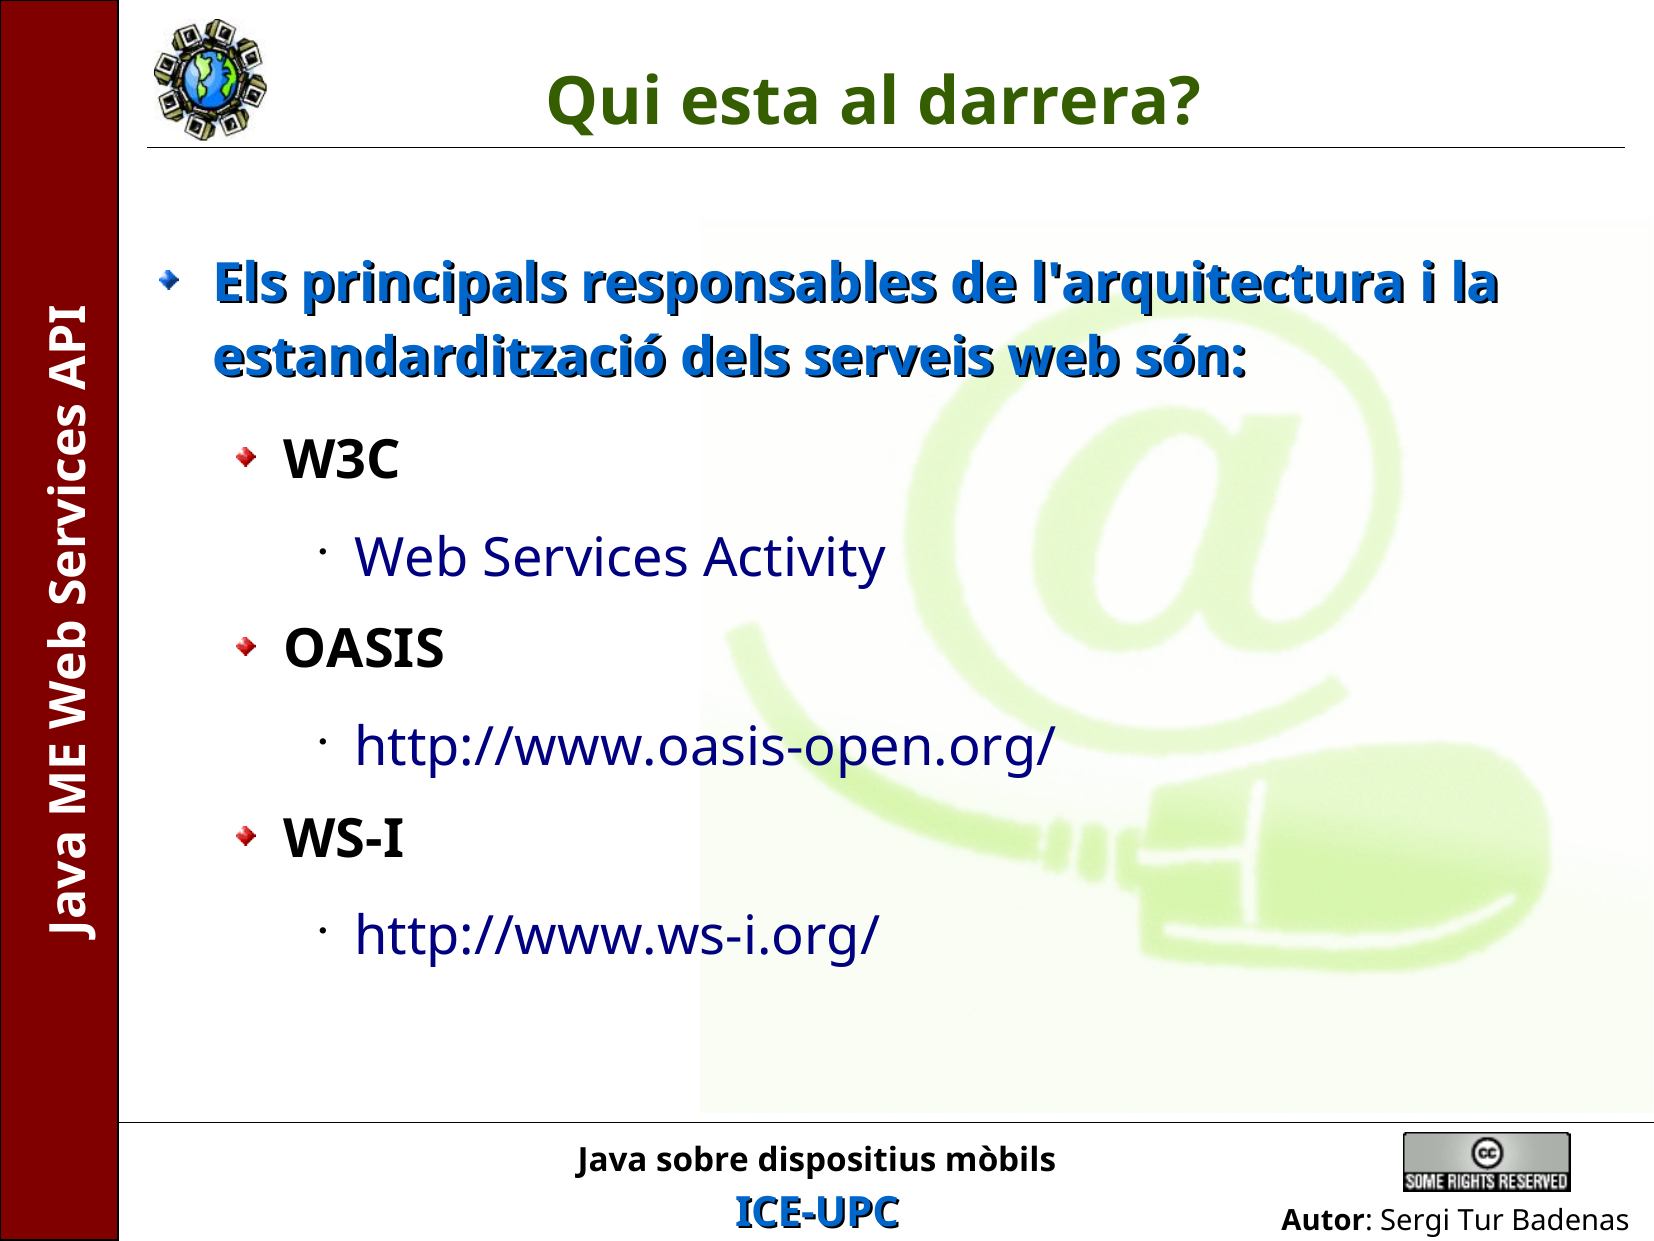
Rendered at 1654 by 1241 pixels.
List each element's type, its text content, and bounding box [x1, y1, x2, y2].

title Qui esta al darrera? [129, 49, 1619, 148]
list Els principals responsables de l'arquitectura i la estandardització dels serveis web són: W3C Web Services Activity OASIS http://www.oasis-open.org/ WS-I http://www.ws-i.org/ [141, 242, 1630, 1093]
picture [154, 19, 268, 49]
picture [700, 217, 1654, 1113]
picture [1403, 1132, 1571, 1192]
